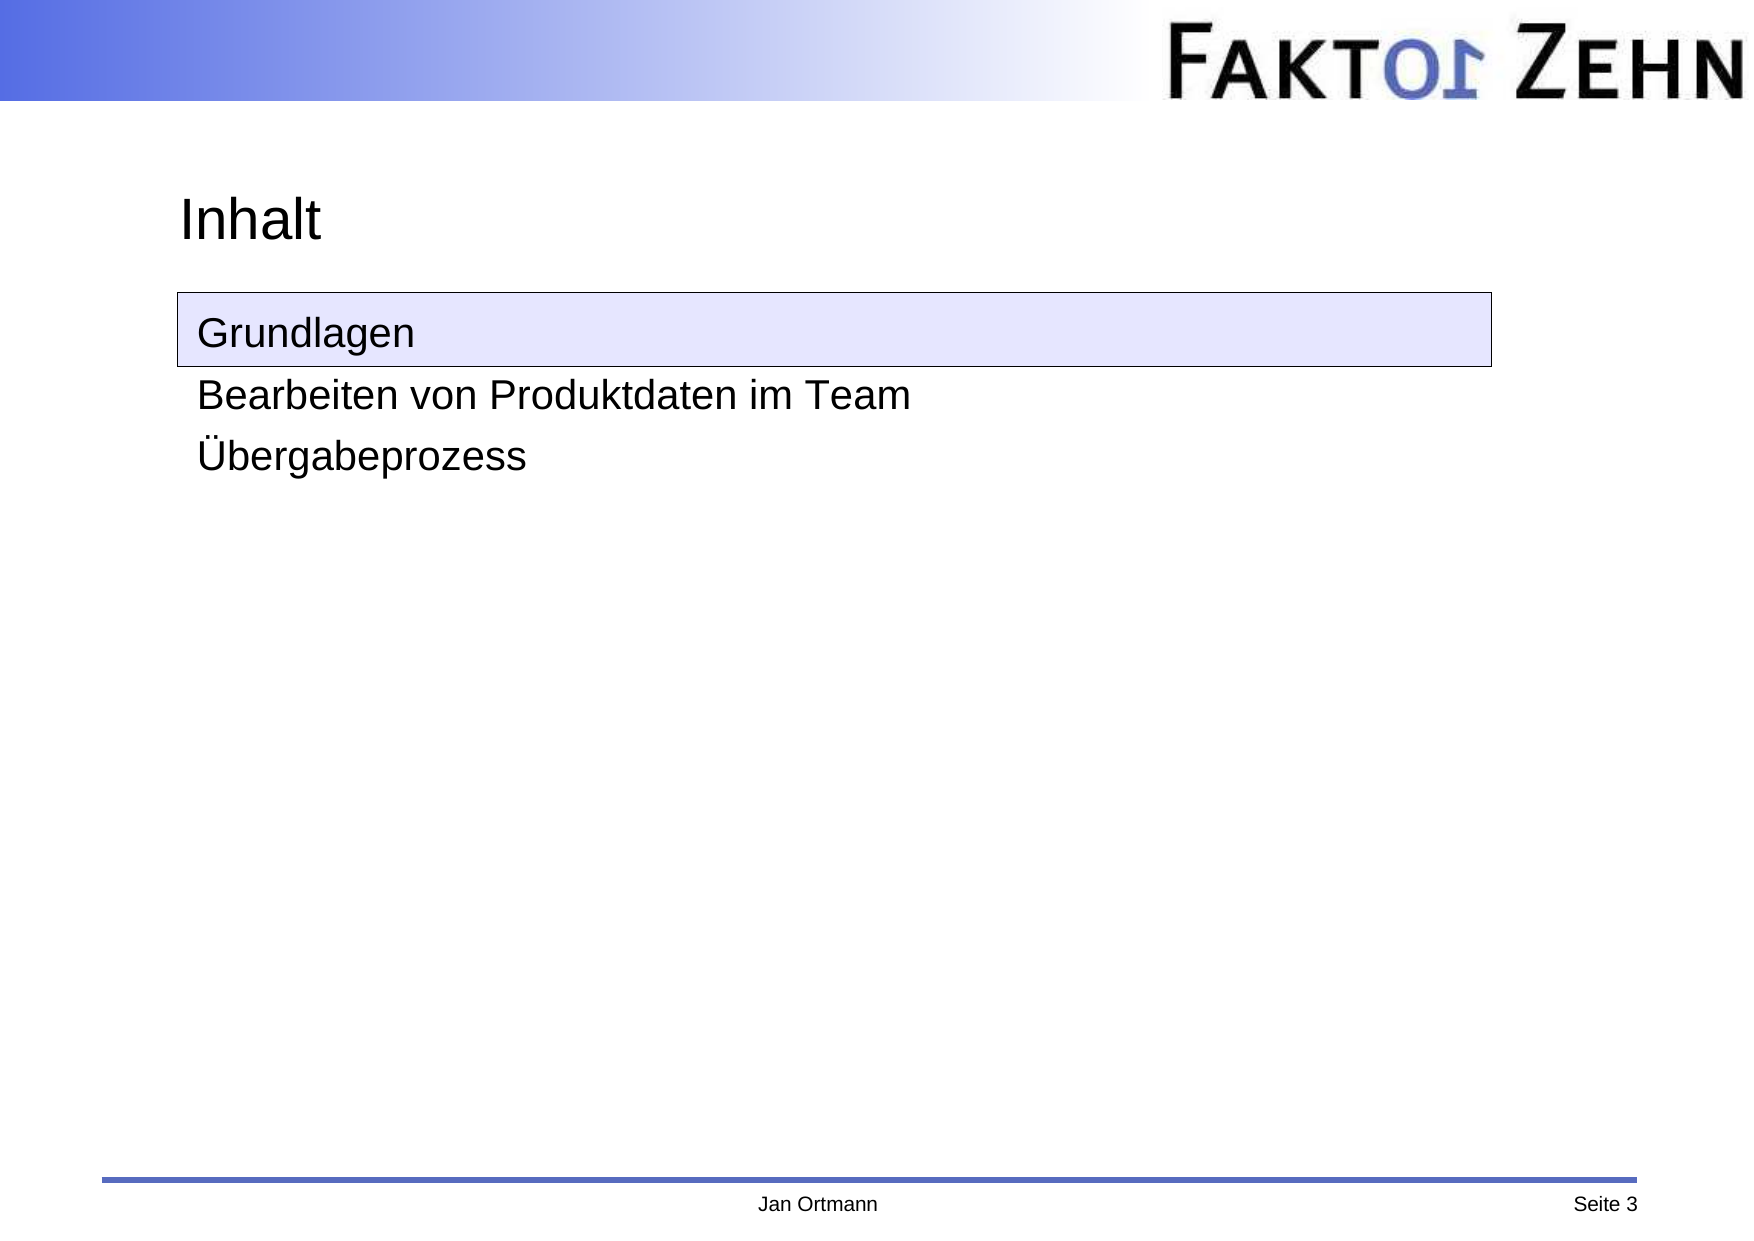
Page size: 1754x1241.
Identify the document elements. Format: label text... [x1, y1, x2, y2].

picture [1162, 7, 1752, 100]
text_box [177, 292, 1492, 367]
title Inhalt [179, 142, 1576, 296]
list Grundlagen Bearbeiten von Produktdaten im Team Übergabeprozess [179, 310, 1576, 1078]
